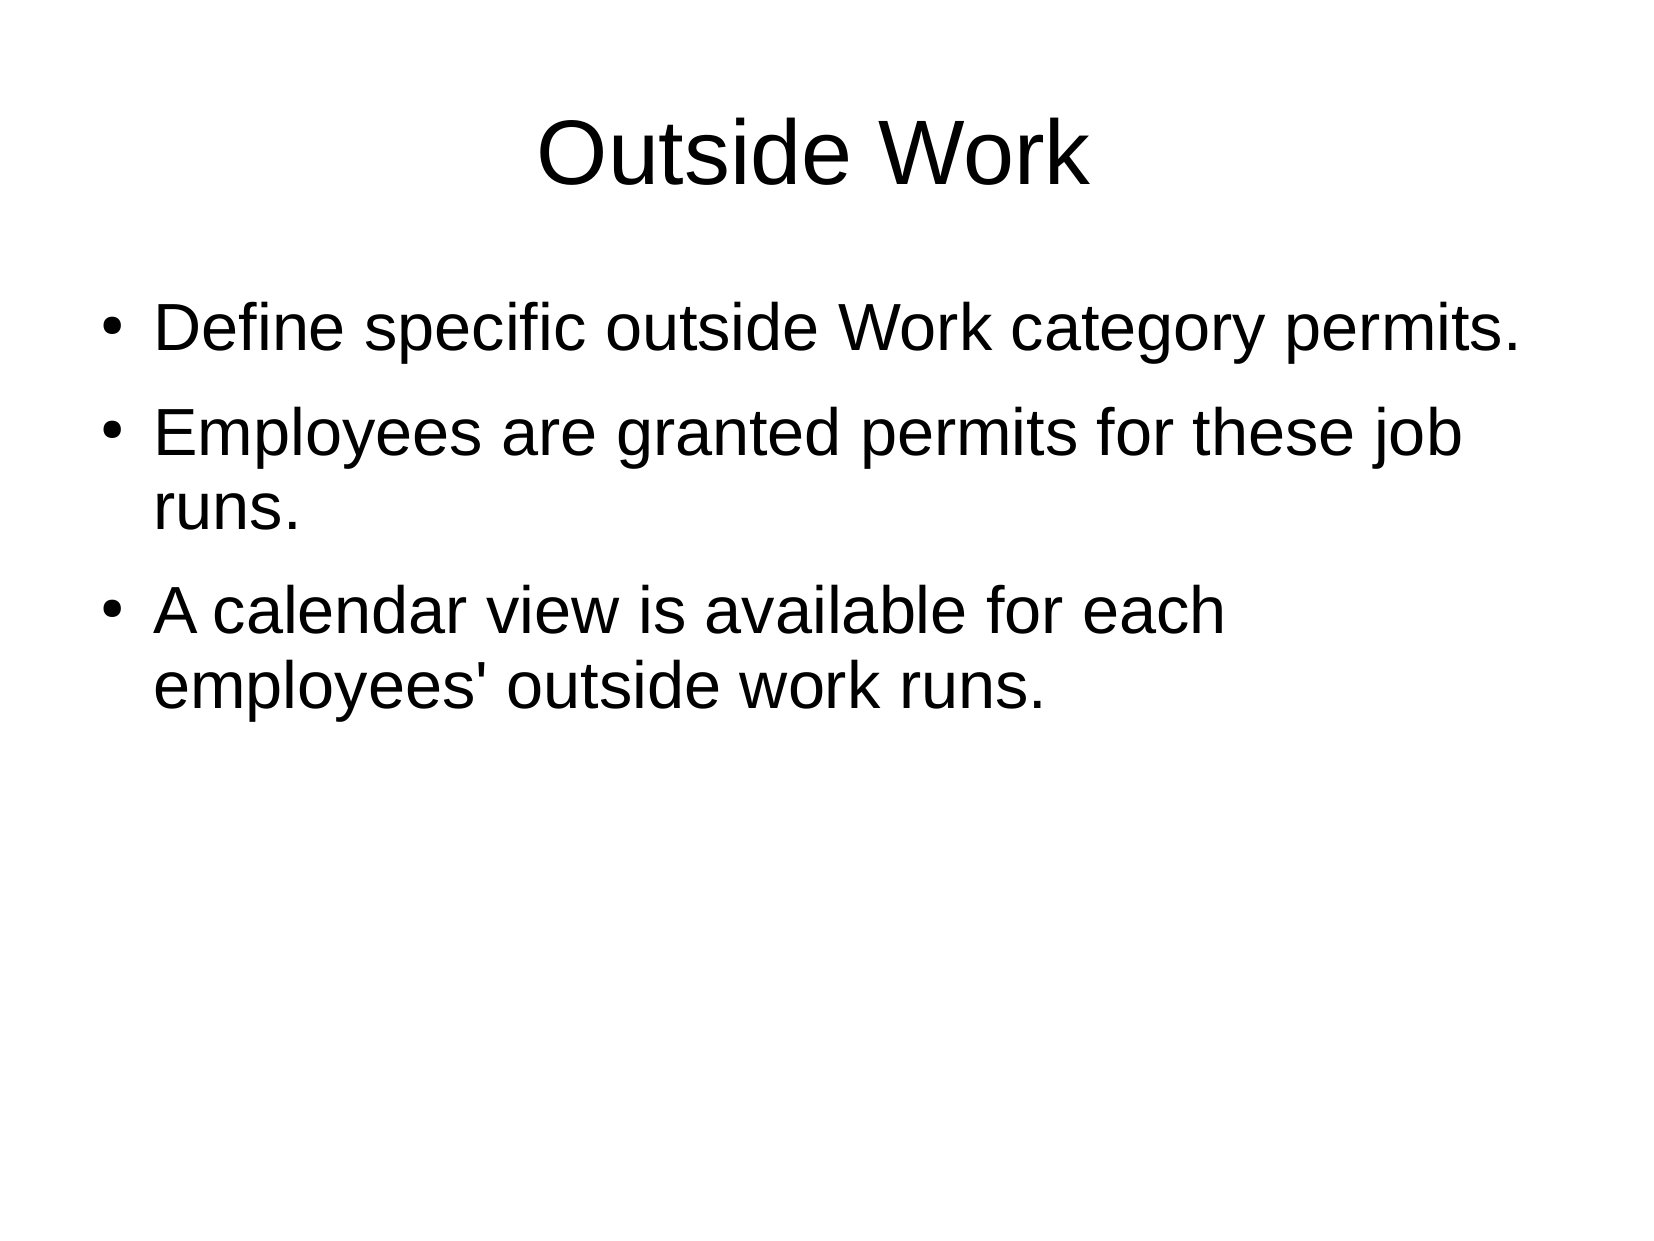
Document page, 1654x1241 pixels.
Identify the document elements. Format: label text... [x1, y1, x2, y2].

list Define specific outside Work category permits. Employees are granted permits for these job runs. A calendar view is available for each employees' outside work runs. [82, 290, 1538, 1010]
title Outside Work [82, 49, 1571, 257]
